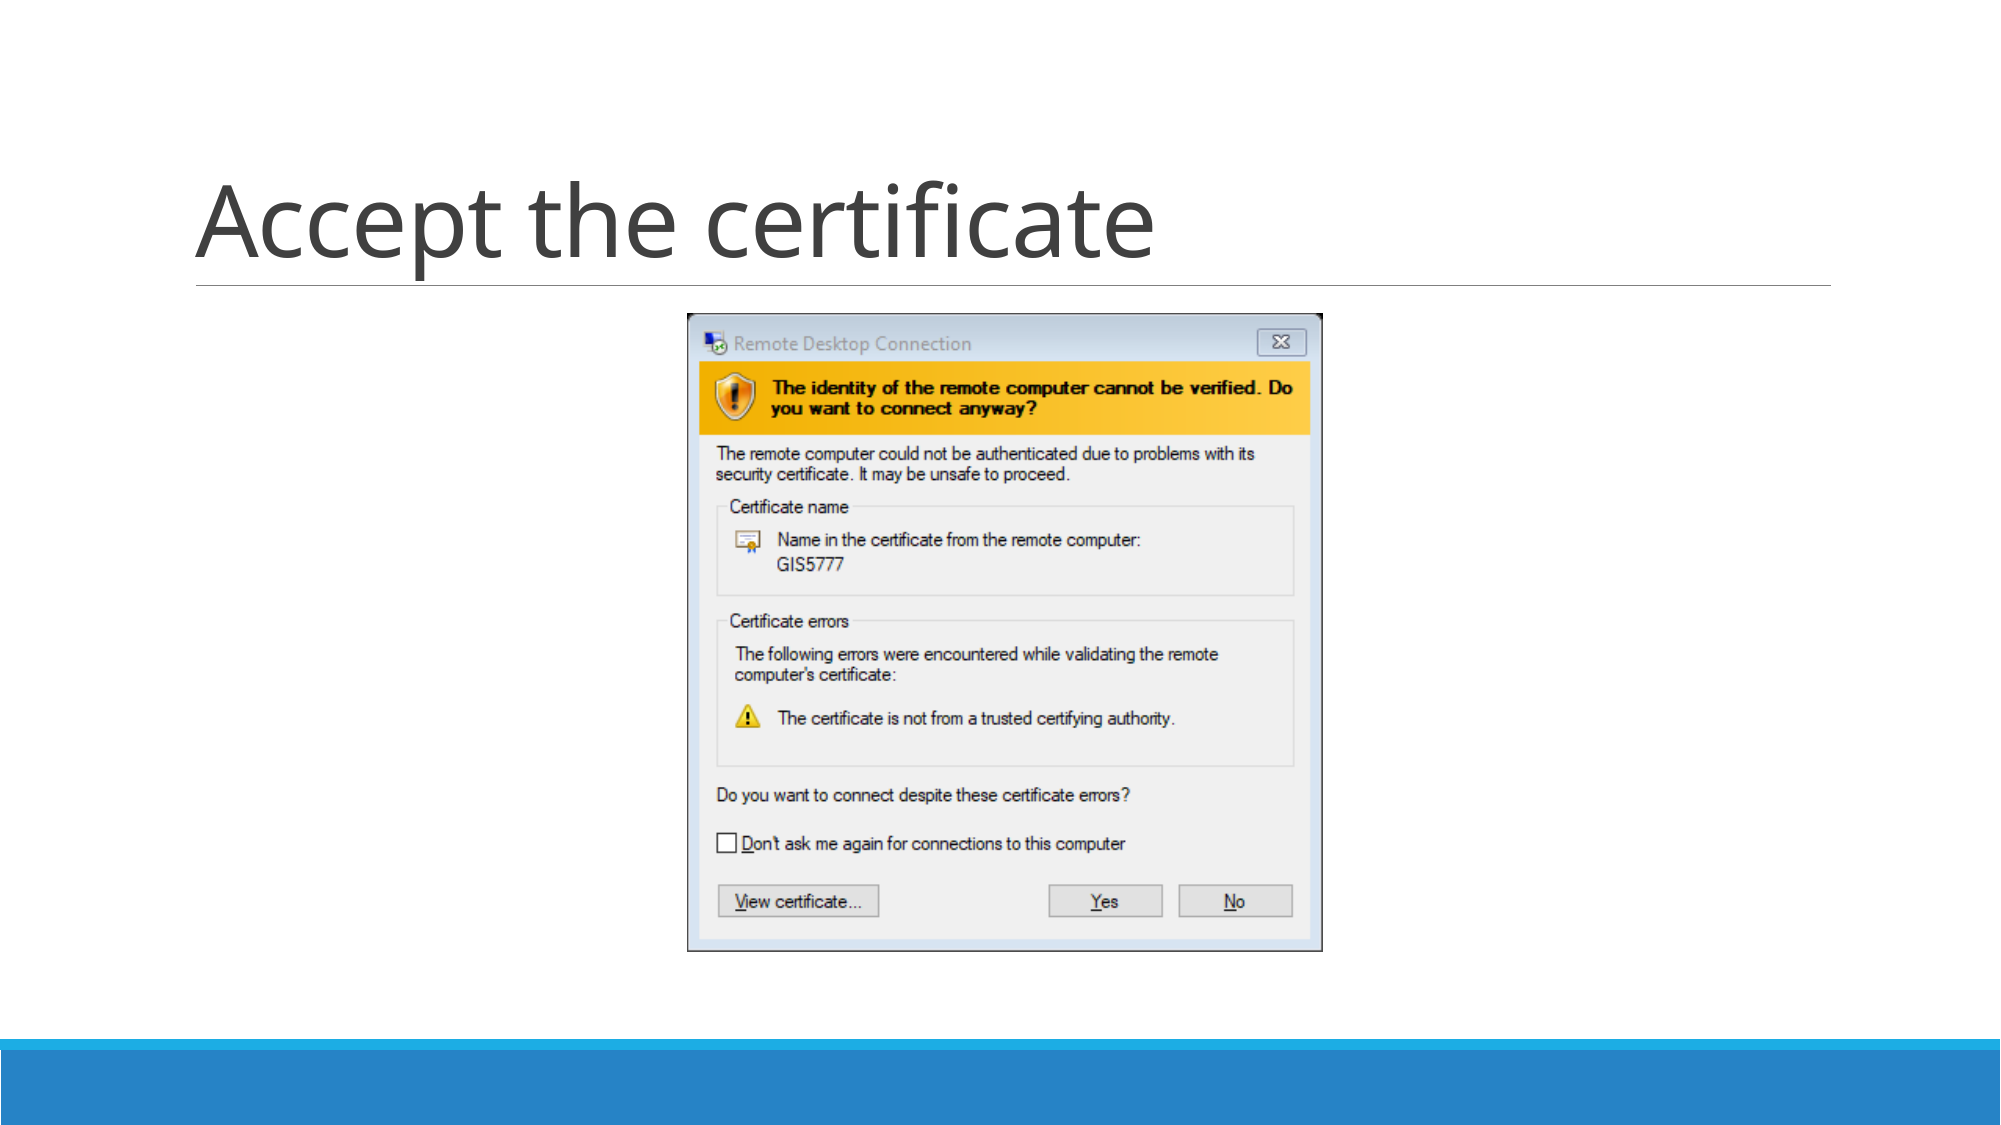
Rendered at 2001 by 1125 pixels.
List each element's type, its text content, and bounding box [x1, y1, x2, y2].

title Accept the certificate [180, 47, 1831, 286]
picture [687, 313, 1323, 952]
